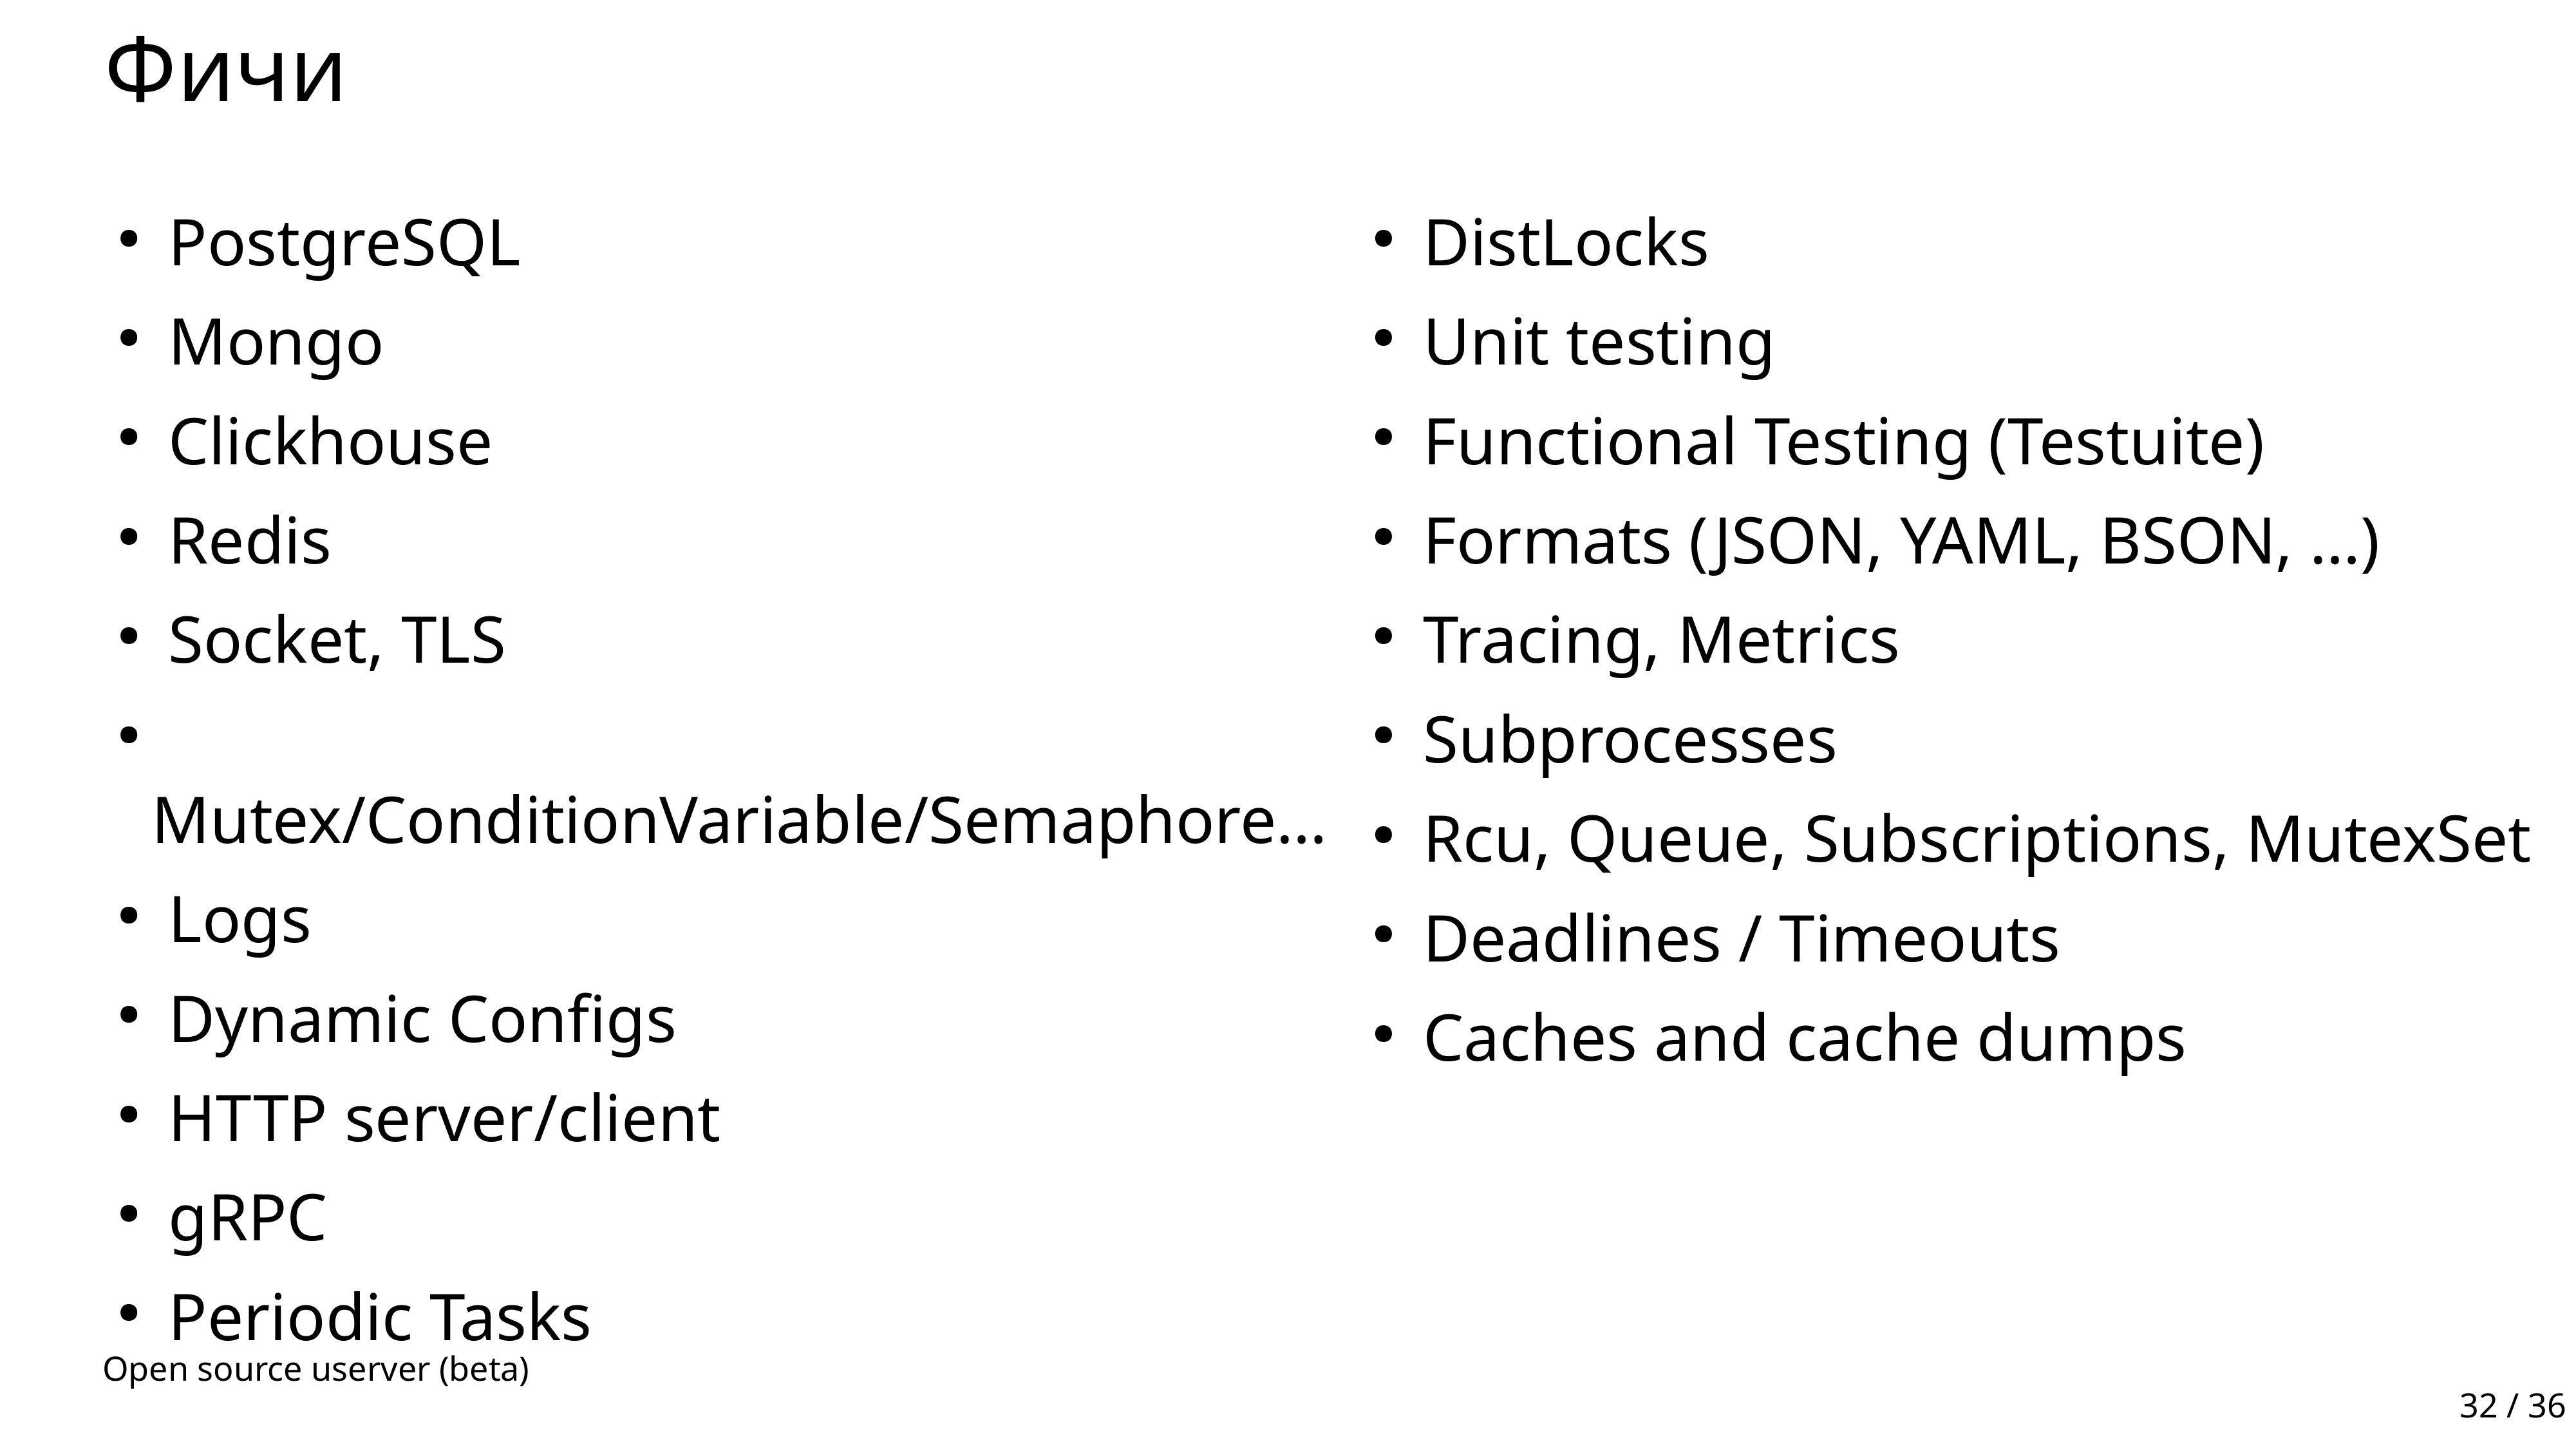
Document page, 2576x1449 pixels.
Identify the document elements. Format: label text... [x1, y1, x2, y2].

list <number> / 36 [1479, 1376, 2576, 1431]
list Open source userver (beta) [93, 1338, 1190, 1393]
title Фичи [95, 19, 2576, 155]
list DistLocks Unit testing Functional Testing (Testuite) Formats (JSON, YAML, BSON, …) Tracing, Metrics Subprocesses Rcu, Queue, Subscriptions, MutexSet Deadlines / Timeouts Caches and cache dumps [1351, 193, 2576, 1361]
list PostgreSQL Mongo Clickhouse Redis Socket, TLS Mutex/ConditionVariable/Semaphore… Logs Dynamic Configs HTTP server/client gRPC Periodic Tasks [97, 193, 1343, 1361]
